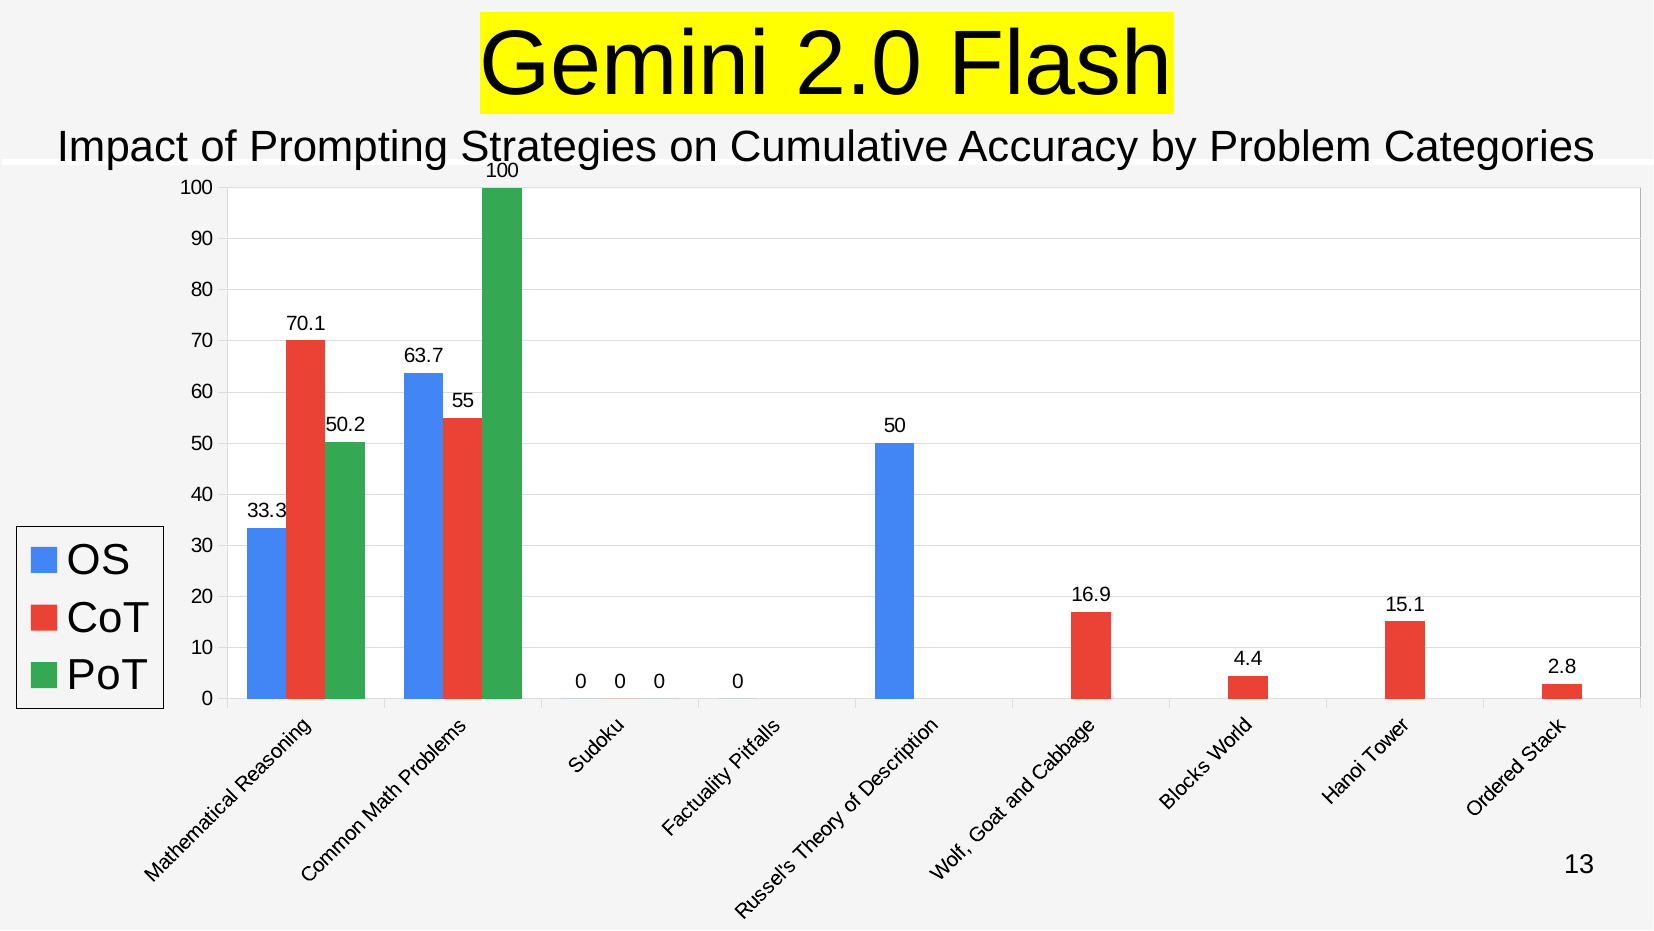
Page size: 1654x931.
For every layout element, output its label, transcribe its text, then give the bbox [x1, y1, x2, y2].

title Impact of Prompting Strategies on Cumulative Accuracy by Problem Categories [0, 114, 1654, 177]
chart [2, 177, 1654, 926]
title Gemini 2.0 Flash [82, 0, 1571, 114]
title 13 [1549, 835, 1609, 892]
